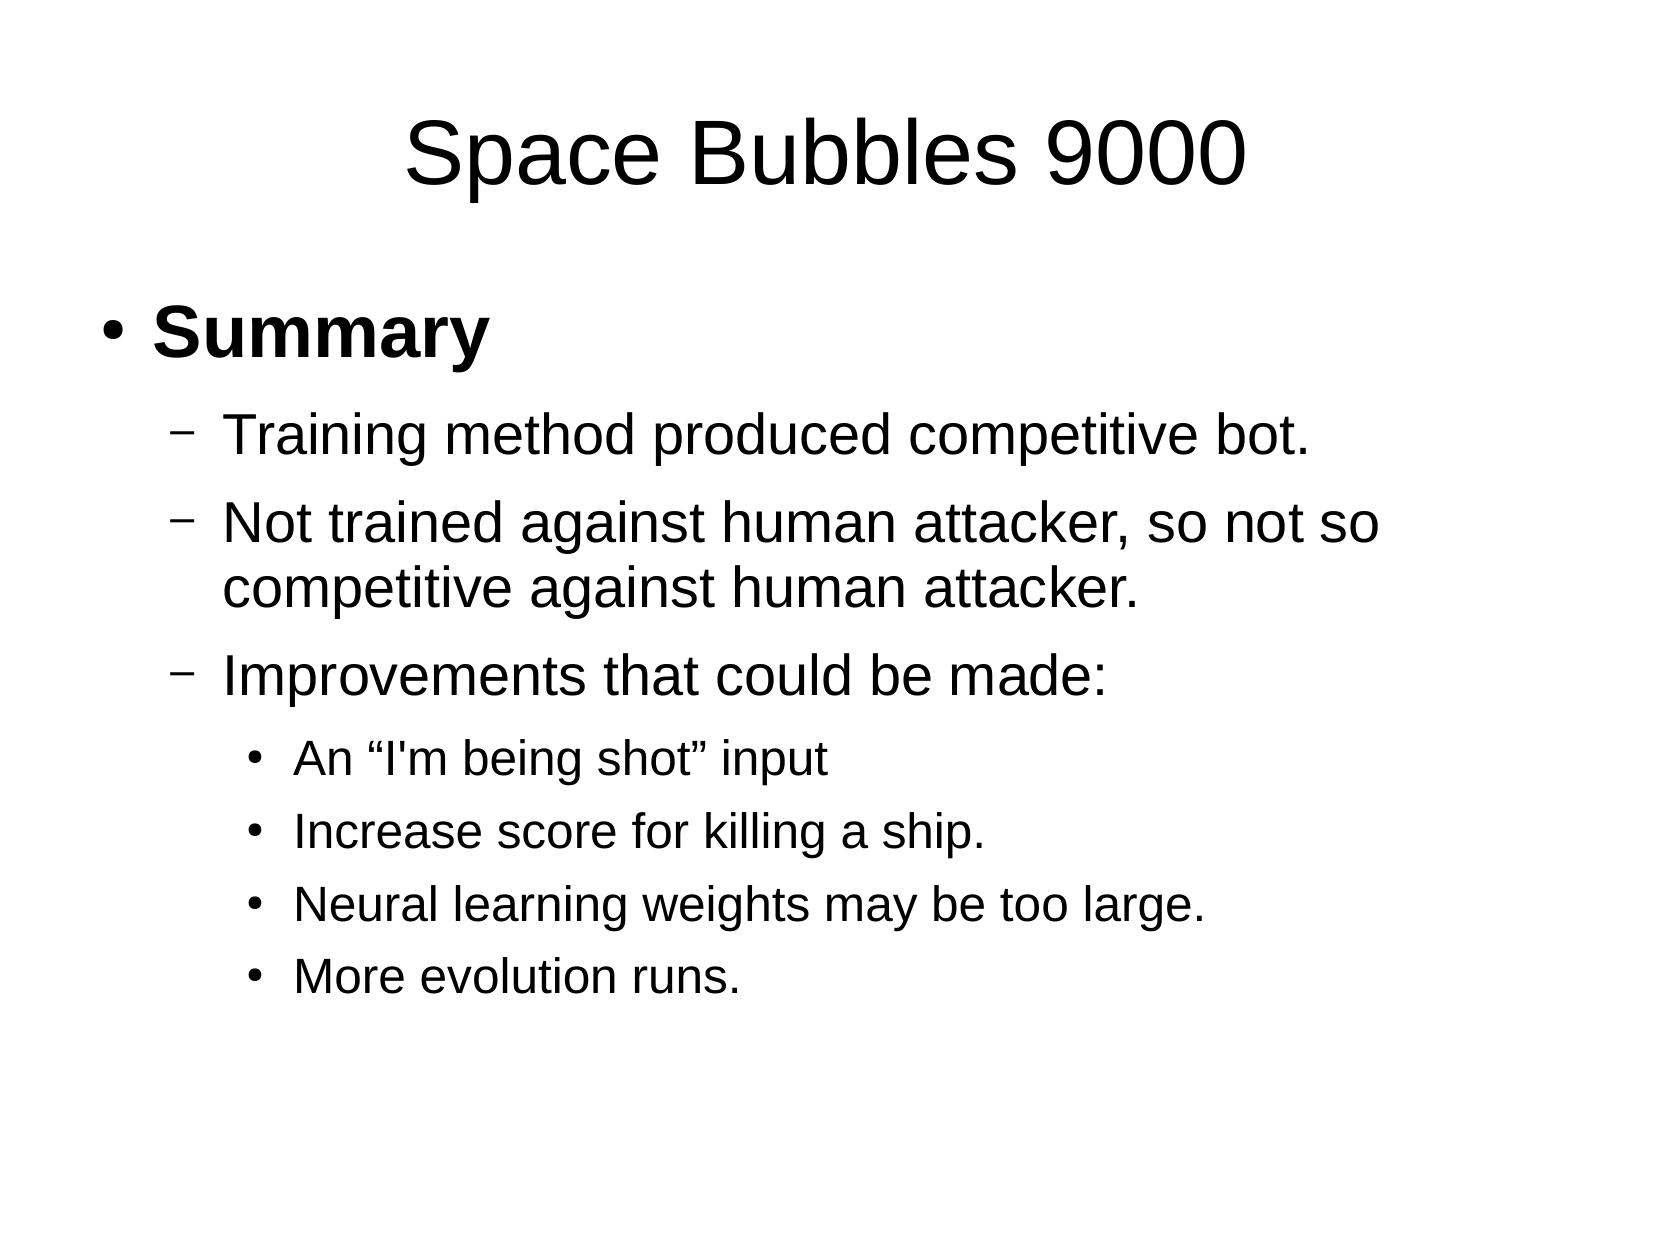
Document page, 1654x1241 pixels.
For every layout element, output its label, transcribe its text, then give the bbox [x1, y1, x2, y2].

title Space Bubbles 9000 [82, 49, 1571, 257]
list Summary Training method produced competitive bot. Not trained against human attacker, so not so competitive against human attacker. Improvements that could be made: An “I'm being shot” input Increase score for killing a ship. Neural learning weights may be too large. More evolution runs. [82, 290, 1571, 1010]
